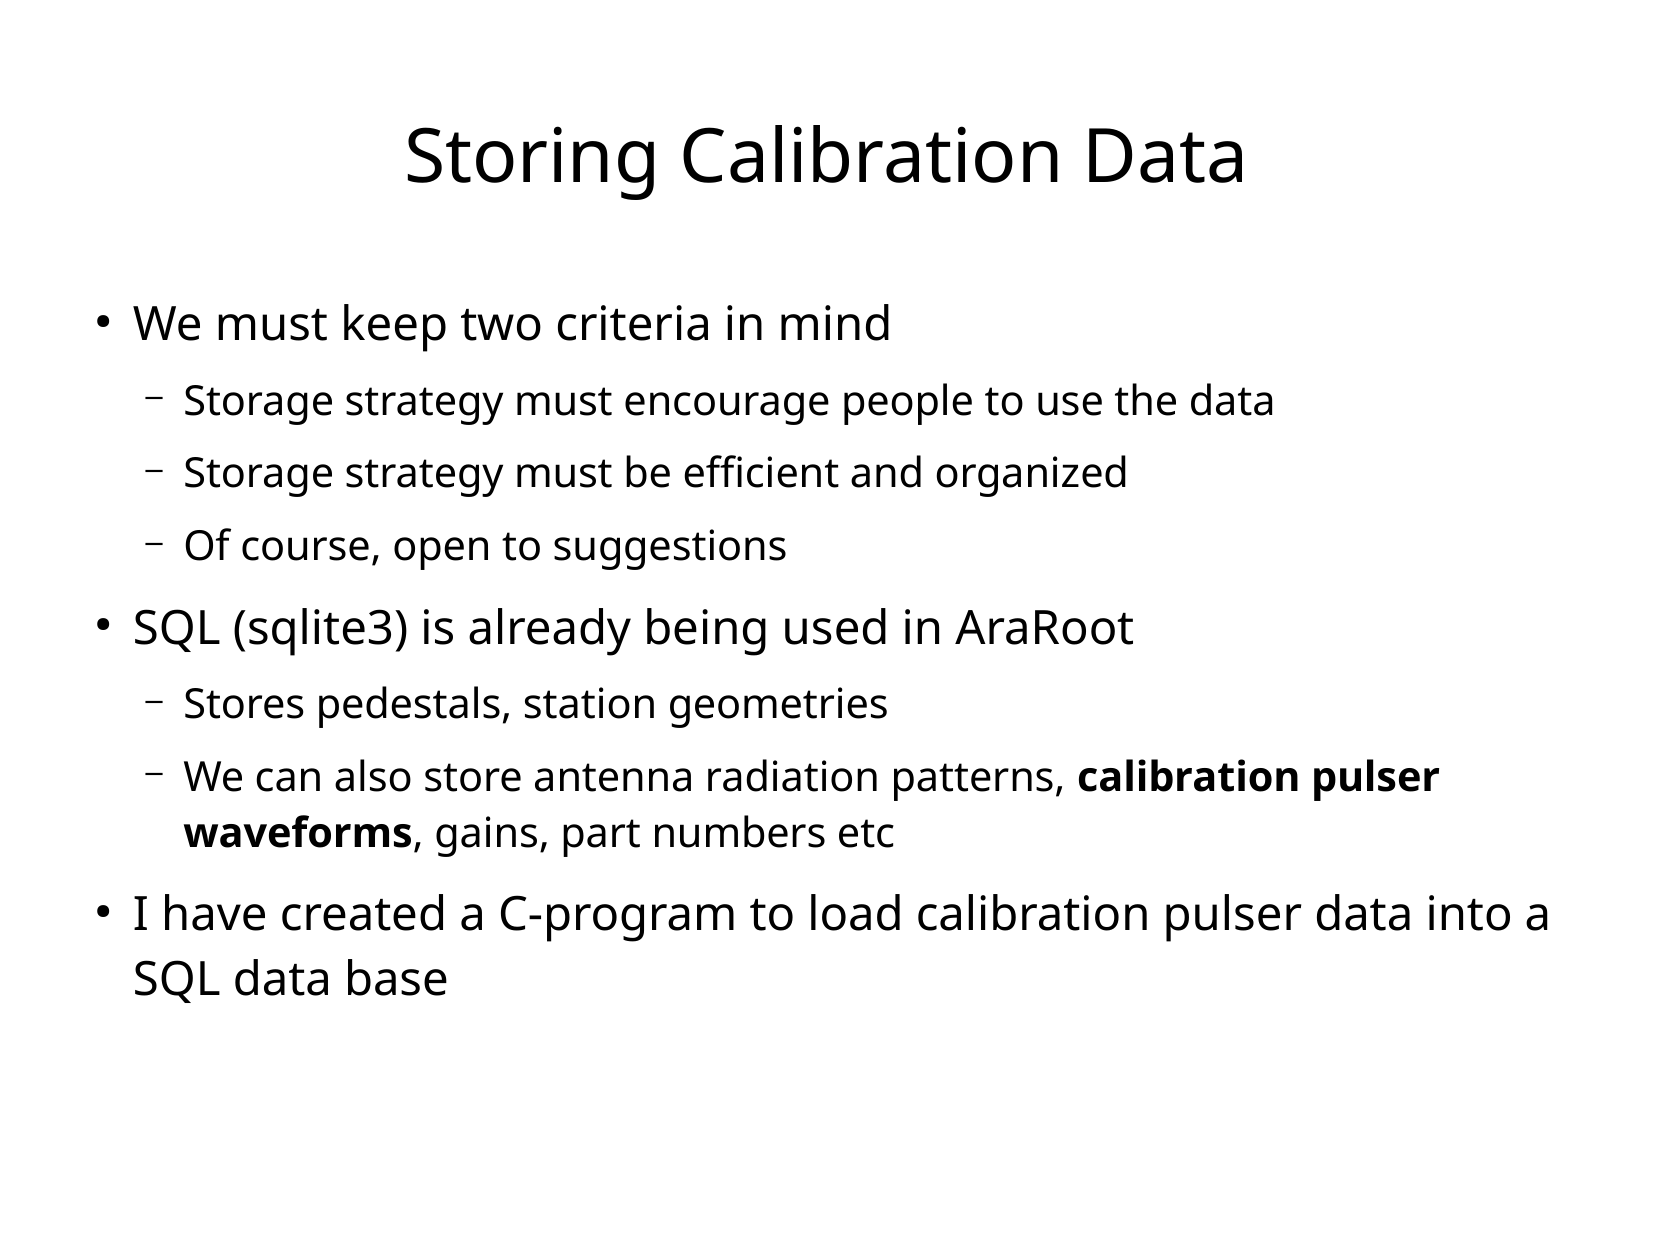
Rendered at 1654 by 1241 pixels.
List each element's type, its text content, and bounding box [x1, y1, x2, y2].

list We must keep two criteria in mind Storage strategy must encourage people to use the data Storage strategy must be efficient and organized Of course, open to suggestions SQL (sqlite3) is already being used in AraRoot Stores pedestals, station geometries We can also store antenna radiation patterns, calibration pulser waveforms, gains, part numbers etc I have created a C-program to load calibration pulser data into a SQL data base [82, 290, 1571, 1010]
title Storing Calibration Data [82, 49, 1571, 257]
